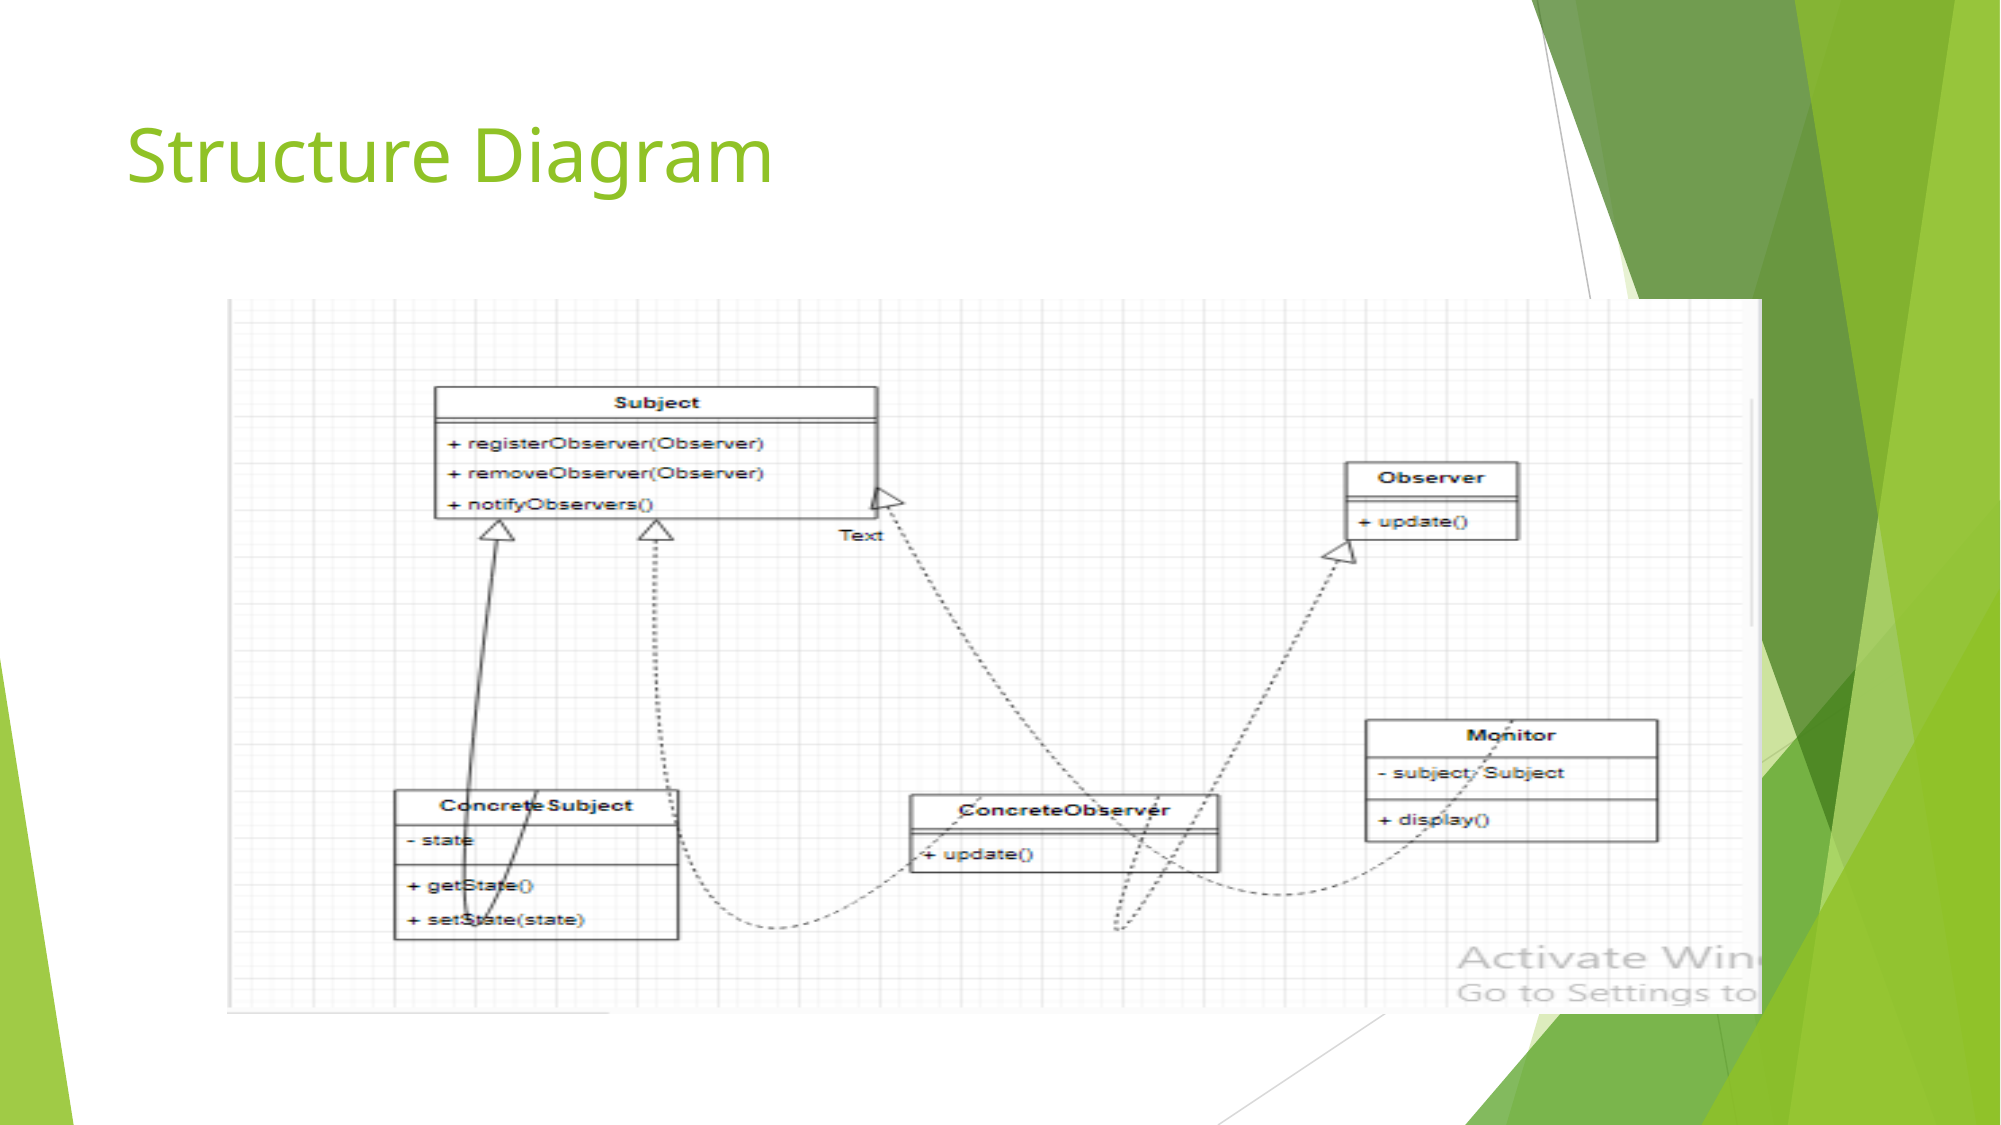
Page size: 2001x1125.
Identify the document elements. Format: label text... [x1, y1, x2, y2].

picture [227, 299, 1987, 1112]
title Structure Diagram [111, 99, 1522, 317]
